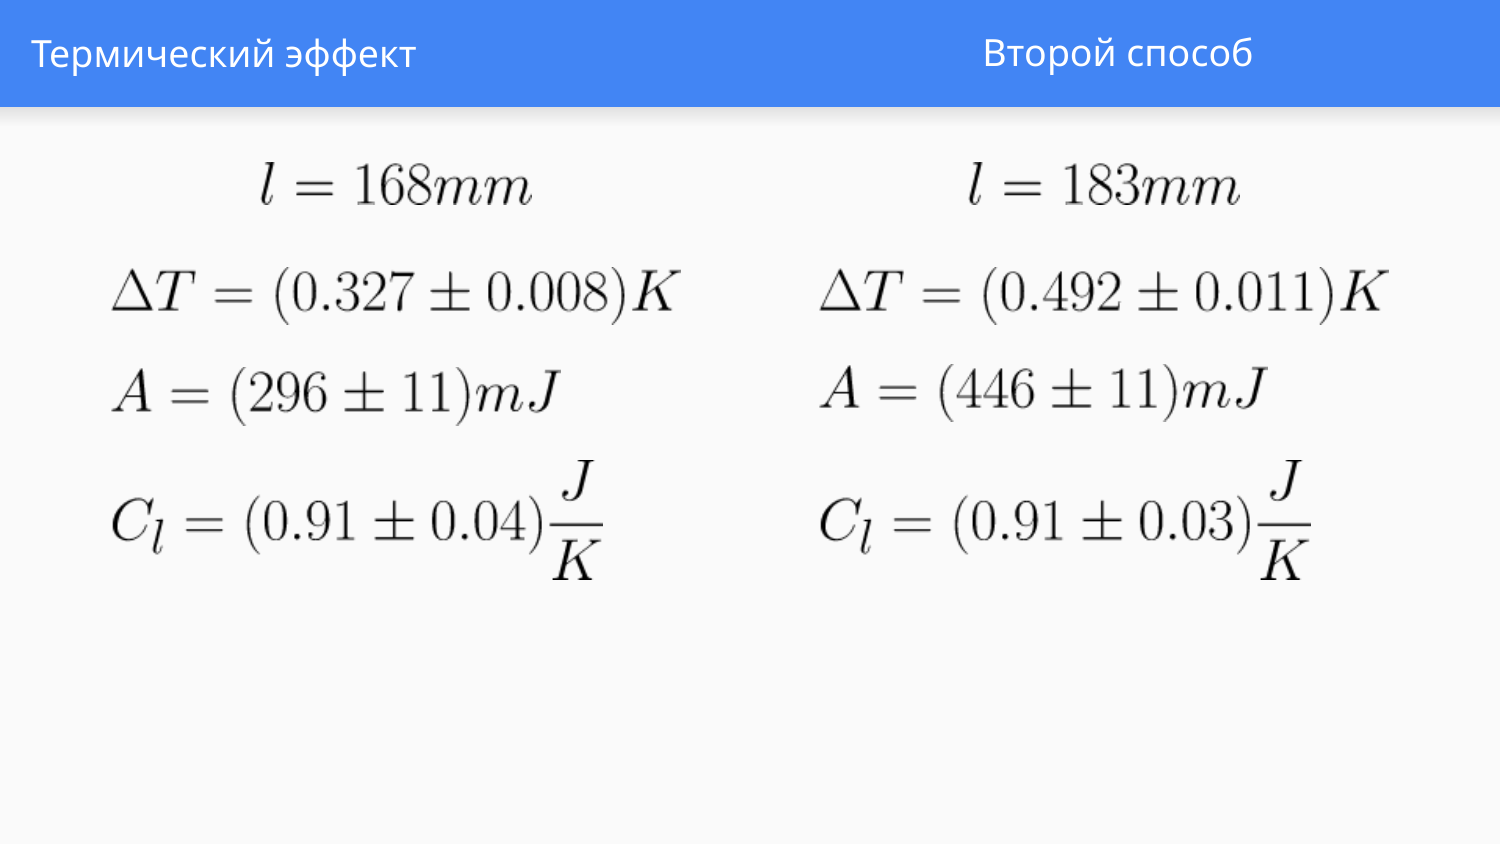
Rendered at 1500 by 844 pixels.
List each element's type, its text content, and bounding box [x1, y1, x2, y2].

picture [110, 367, 561, 426]
picture [818, 267, 1389, 326]
picture [110, 460, 603, 580]
picture [967, 162, 1240, 205]
picture [110, 267, 681, 326]
picture [818, 460, 1311, 580]
title Термический эффект [16, 2, 465, 102]
text_box Второй способ [967, 14, 1426, 90]
picture [818, 364, 1268, 422]
picture [259, 162, 532, 205]
